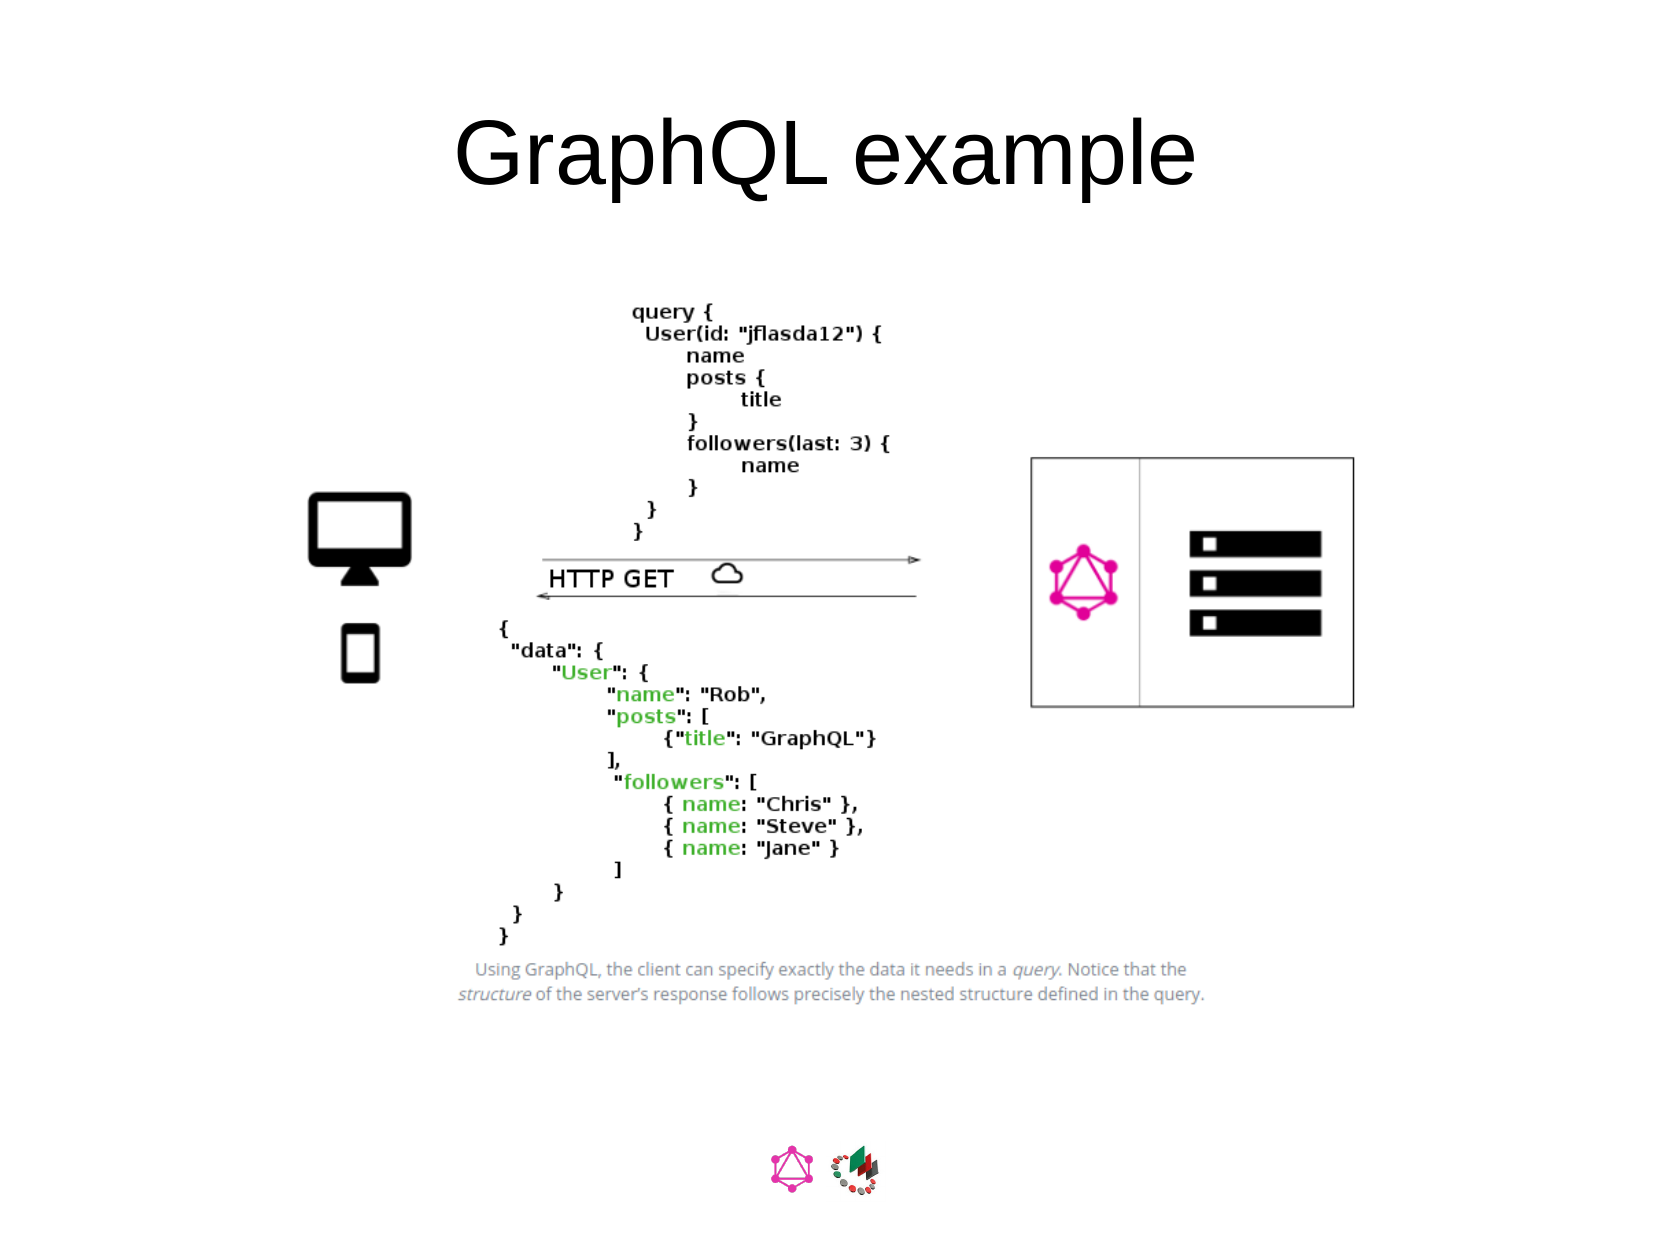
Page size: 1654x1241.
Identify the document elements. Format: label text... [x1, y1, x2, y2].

picture [290, 290, 1364, 1010]
picture [826, 1141, 886, 1202]
title GraphQL example [82, 49, 1571, 257]
picture [768, 1145, 816, 1193]
